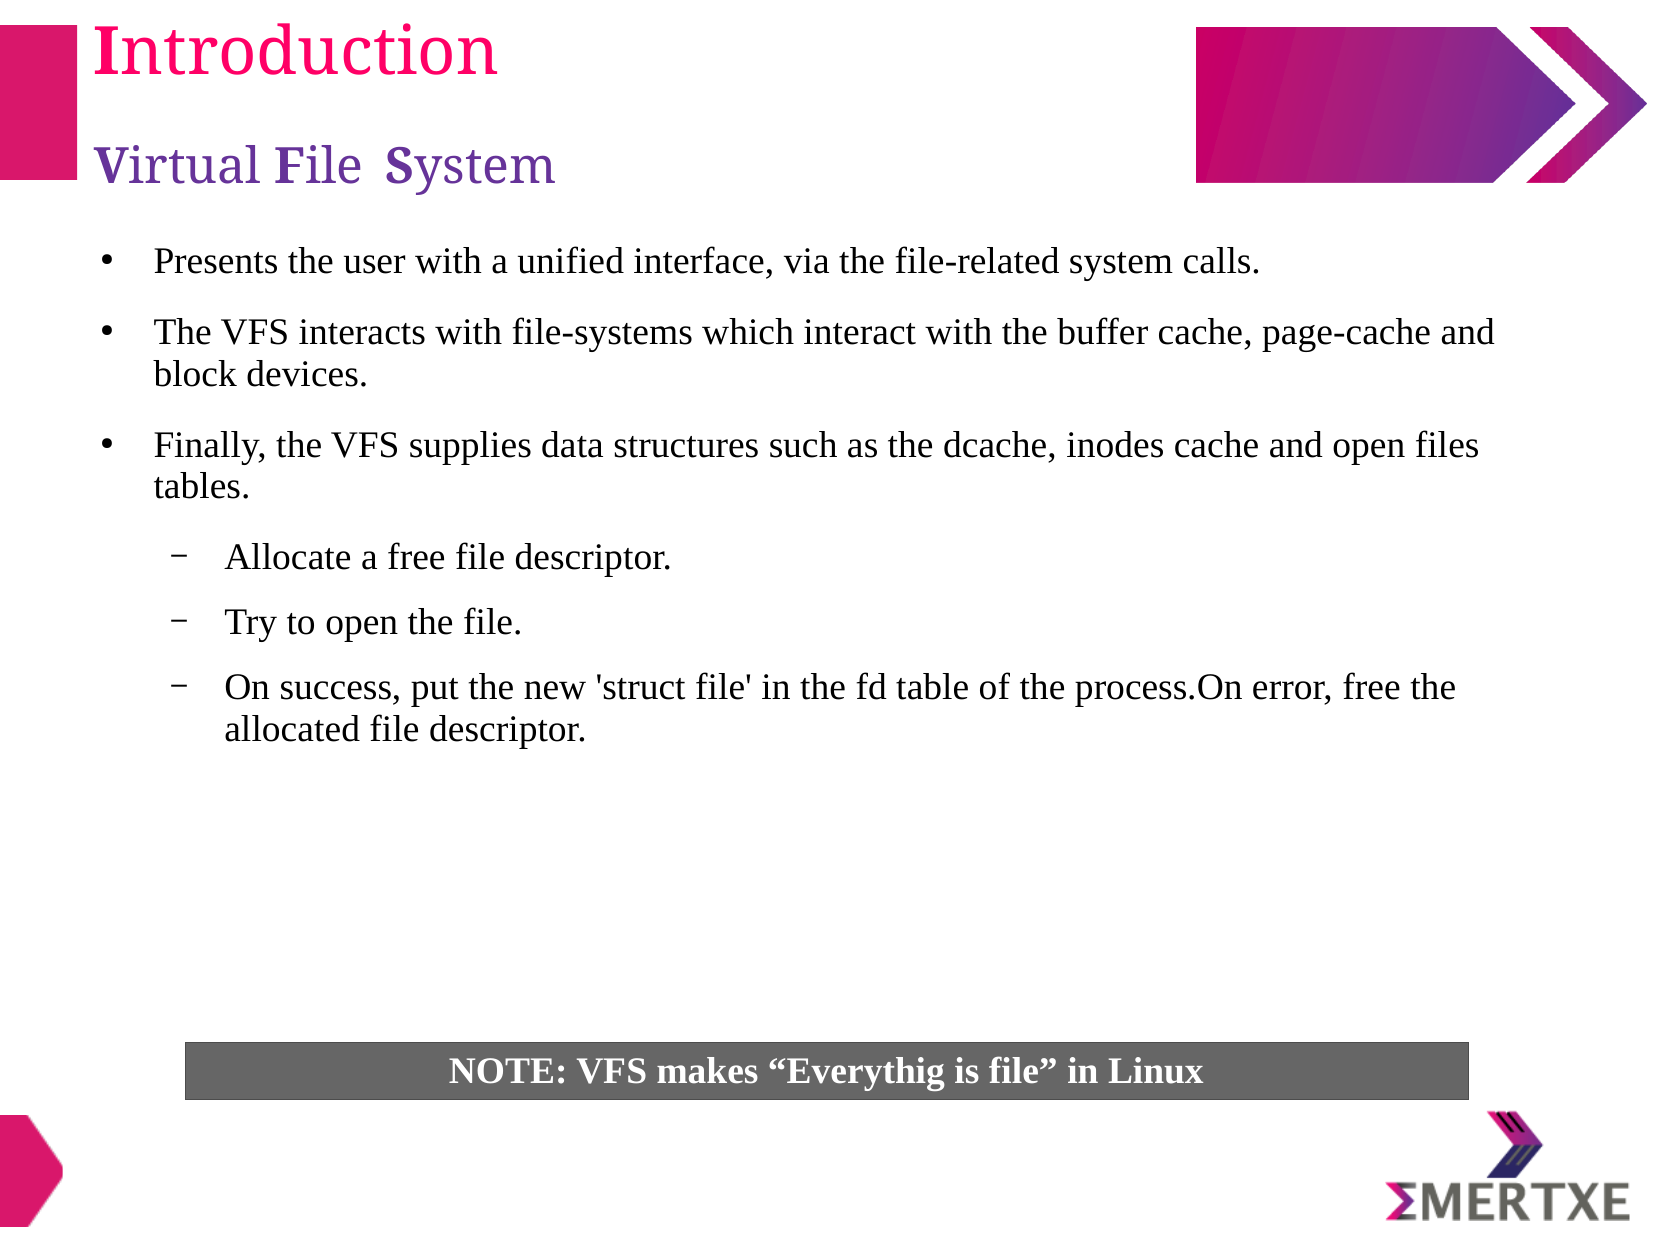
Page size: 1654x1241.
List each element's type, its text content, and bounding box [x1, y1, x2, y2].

text_box NOTE: VFS makes “Everythig is file” in Linux [185, 1042, 1469, 1100]
title Introduction Virtual File System [93, 2, 1571, 210]
list Presents the user with a unified interface, via the file-related system calls. The VFS interacts with file-systems which interact with the buffer cache, page-cache and block devices. Finally, the VFS supplies data structures such as the dcache, inodes cache and open files tables. Allocate a free file descriptor. Try to open the file. On success, put the new 'struct file' in the fd table of the process.On error, free the allocated file descriptor. [82, 240, 1571, 1081]
picture [1385, 1107, 1631, 1221]
picture [1571, 27, 1647, 183]
